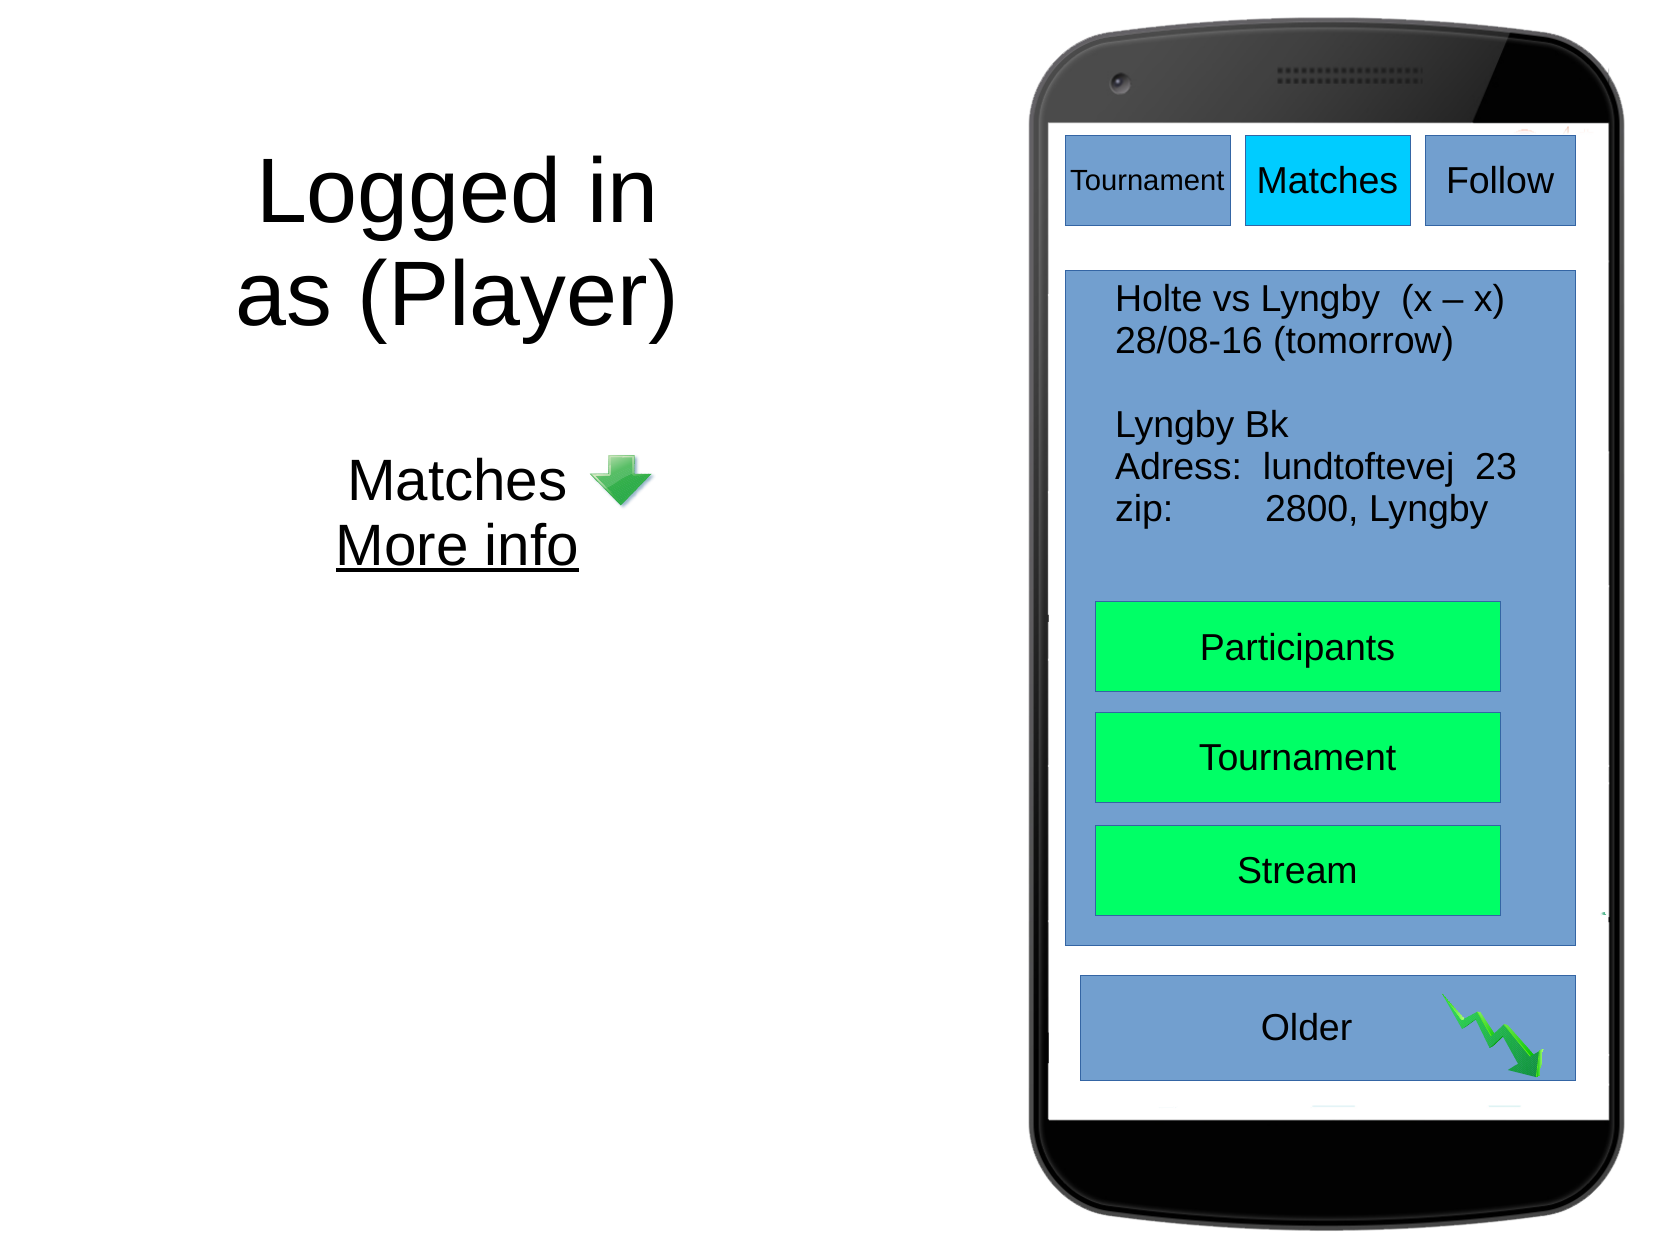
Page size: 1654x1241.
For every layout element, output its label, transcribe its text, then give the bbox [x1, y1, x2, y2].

text_box Matches [1245, 135, 1411, 226]
picture [585, 450, 661, 515]
text_box Participants [1095, 601, 1501, 692]
text_box Holte vs Lyngby (x – x) 28/08-16 (tomorrow) Lyngby Bk Adress: lundtoftevej 23 zip: 2800, Lyngby [1065, 270, 1576, 946]
title Logged in as (Player) Matches More info [120, 139, 796, 578]
text_box Tournament [1095, 712, 1501, 803]
text_box Follow [1425, 135, 1576, 226]
text_box Older [1080, 975, 1576, 1081]
text_box Tournament [1065, 135, 1231, 226]
picture [1005, 4, 1643, 1241]
text_box Stream [1095, 825, 1501, 916]
